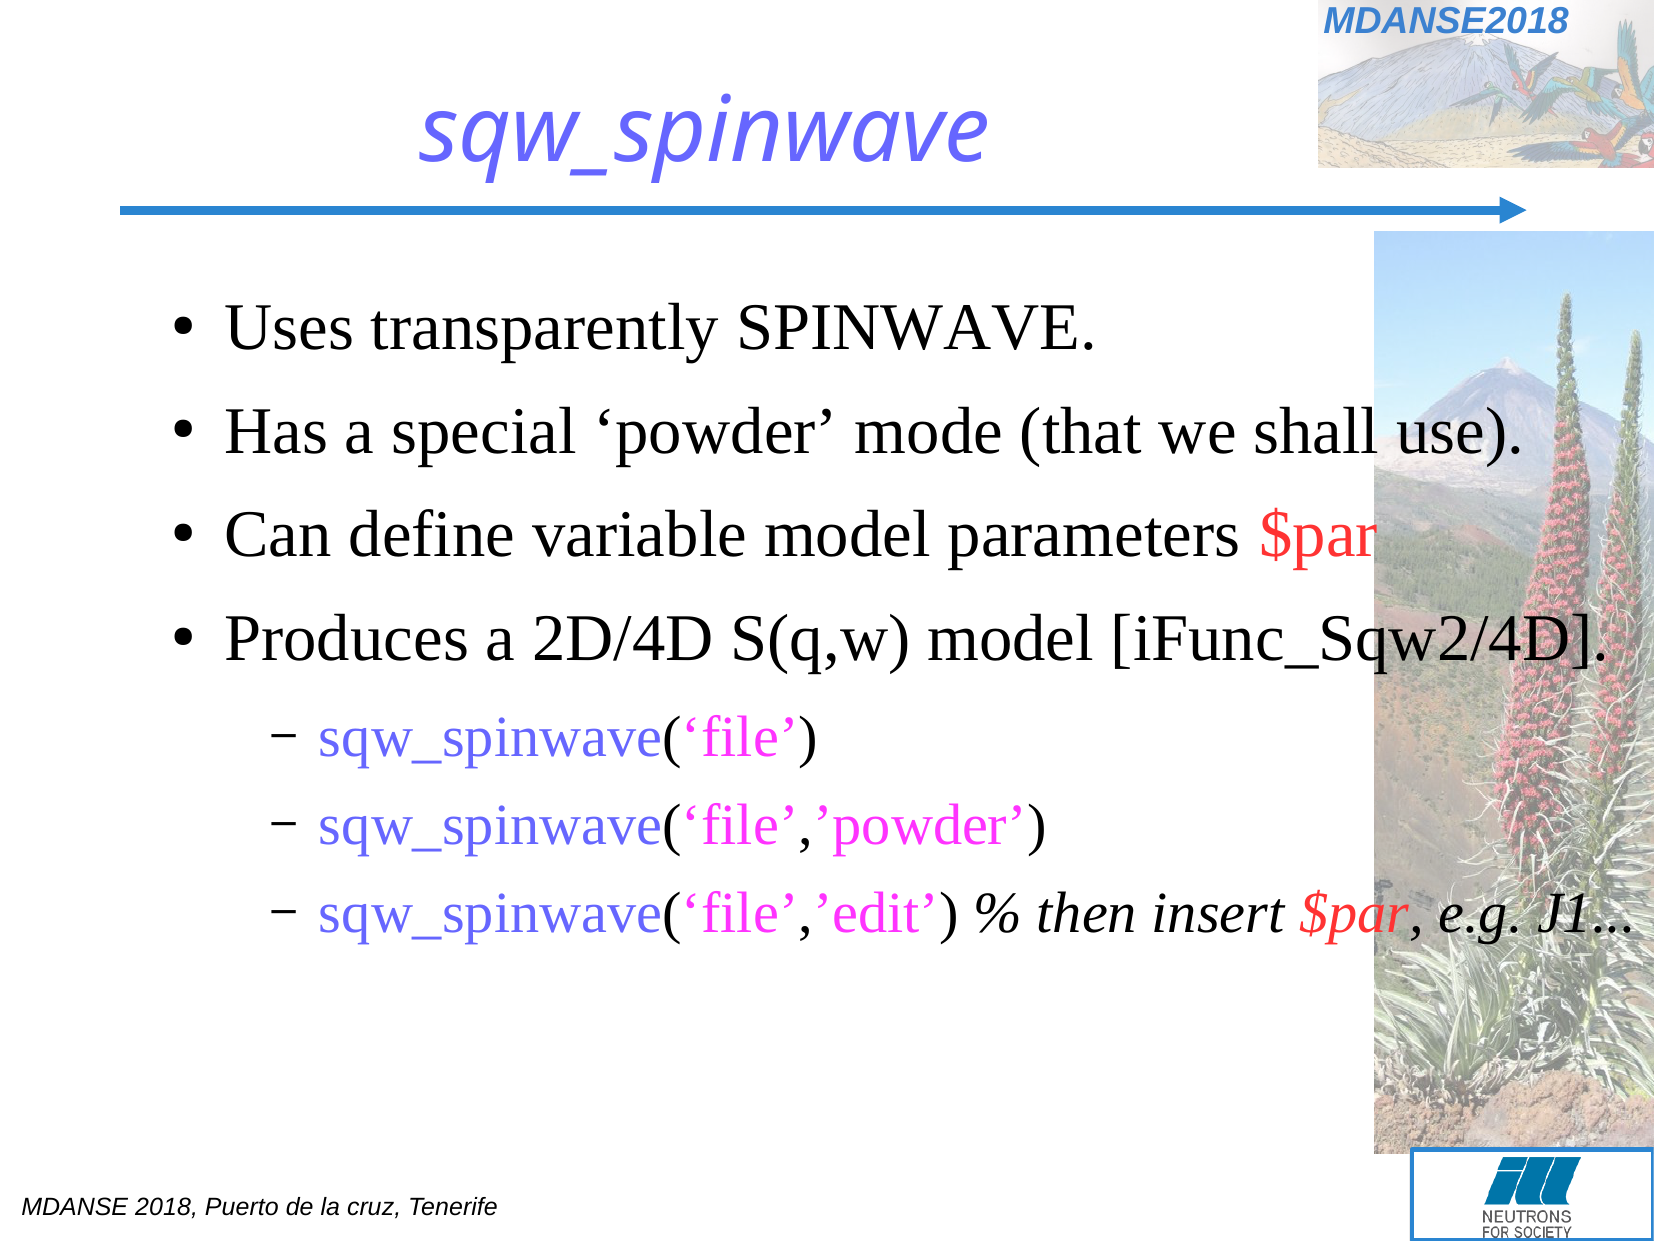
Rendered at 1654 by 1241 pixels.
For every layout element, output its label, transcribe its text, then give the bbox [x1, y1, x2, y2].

list Uses transparently SPINWAVE. Has a special ‘powder’ mode (that we shall use). Can define variable model parameters $par Produces a 2D/4D S(q,w) model [iFunc_Sqw2/4D]. sqw_spinwave(‘file’) sqw_spinwave(‘file’,’powder’) sqw_spinwave(‘file’,’edit’) % then insert $par, e.g. J1... [82, 290, 1641, 1034]
title sqw_spinwave [82, 49, 1328, 203]
picture [1479, 1153, 1583, 1241]
